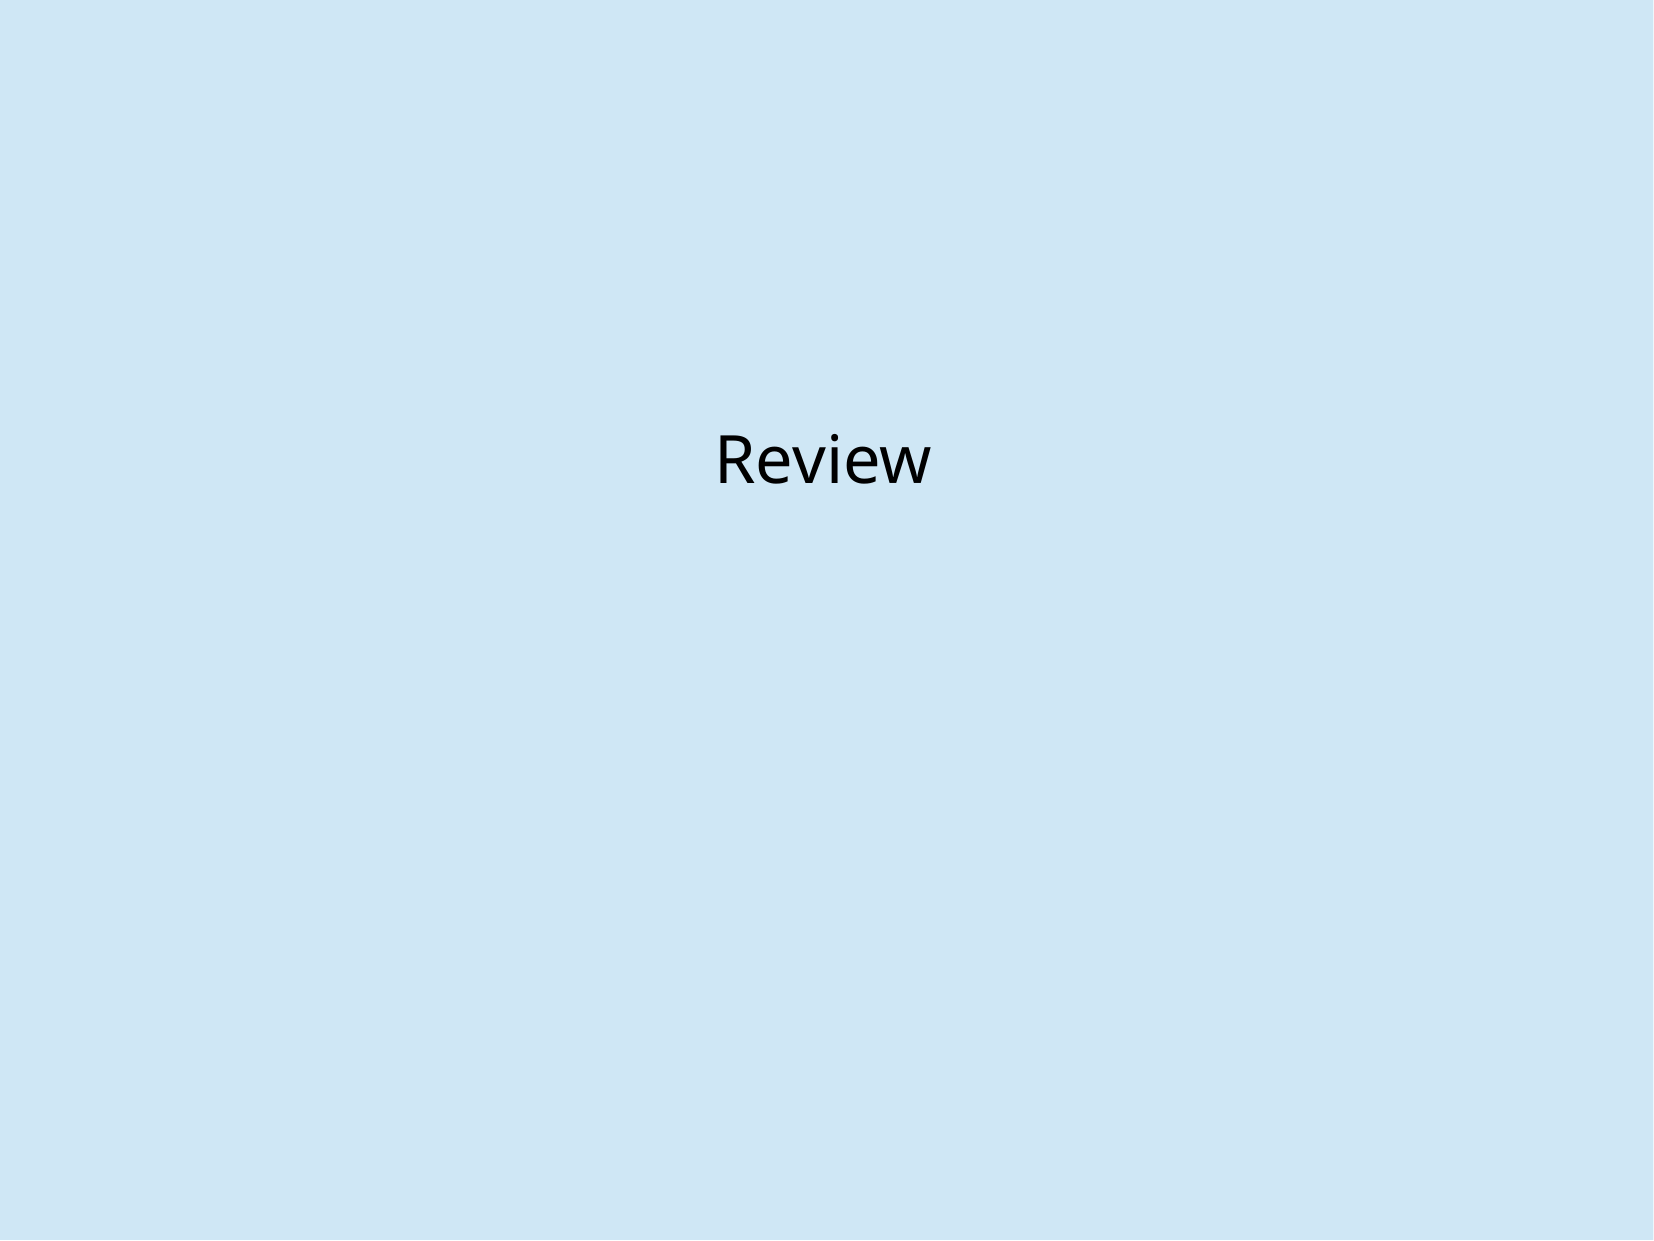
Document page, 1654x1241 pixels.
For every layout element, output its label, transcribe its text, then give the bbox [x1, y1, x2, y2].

text_box Review [135, 405, 1531, 497]
